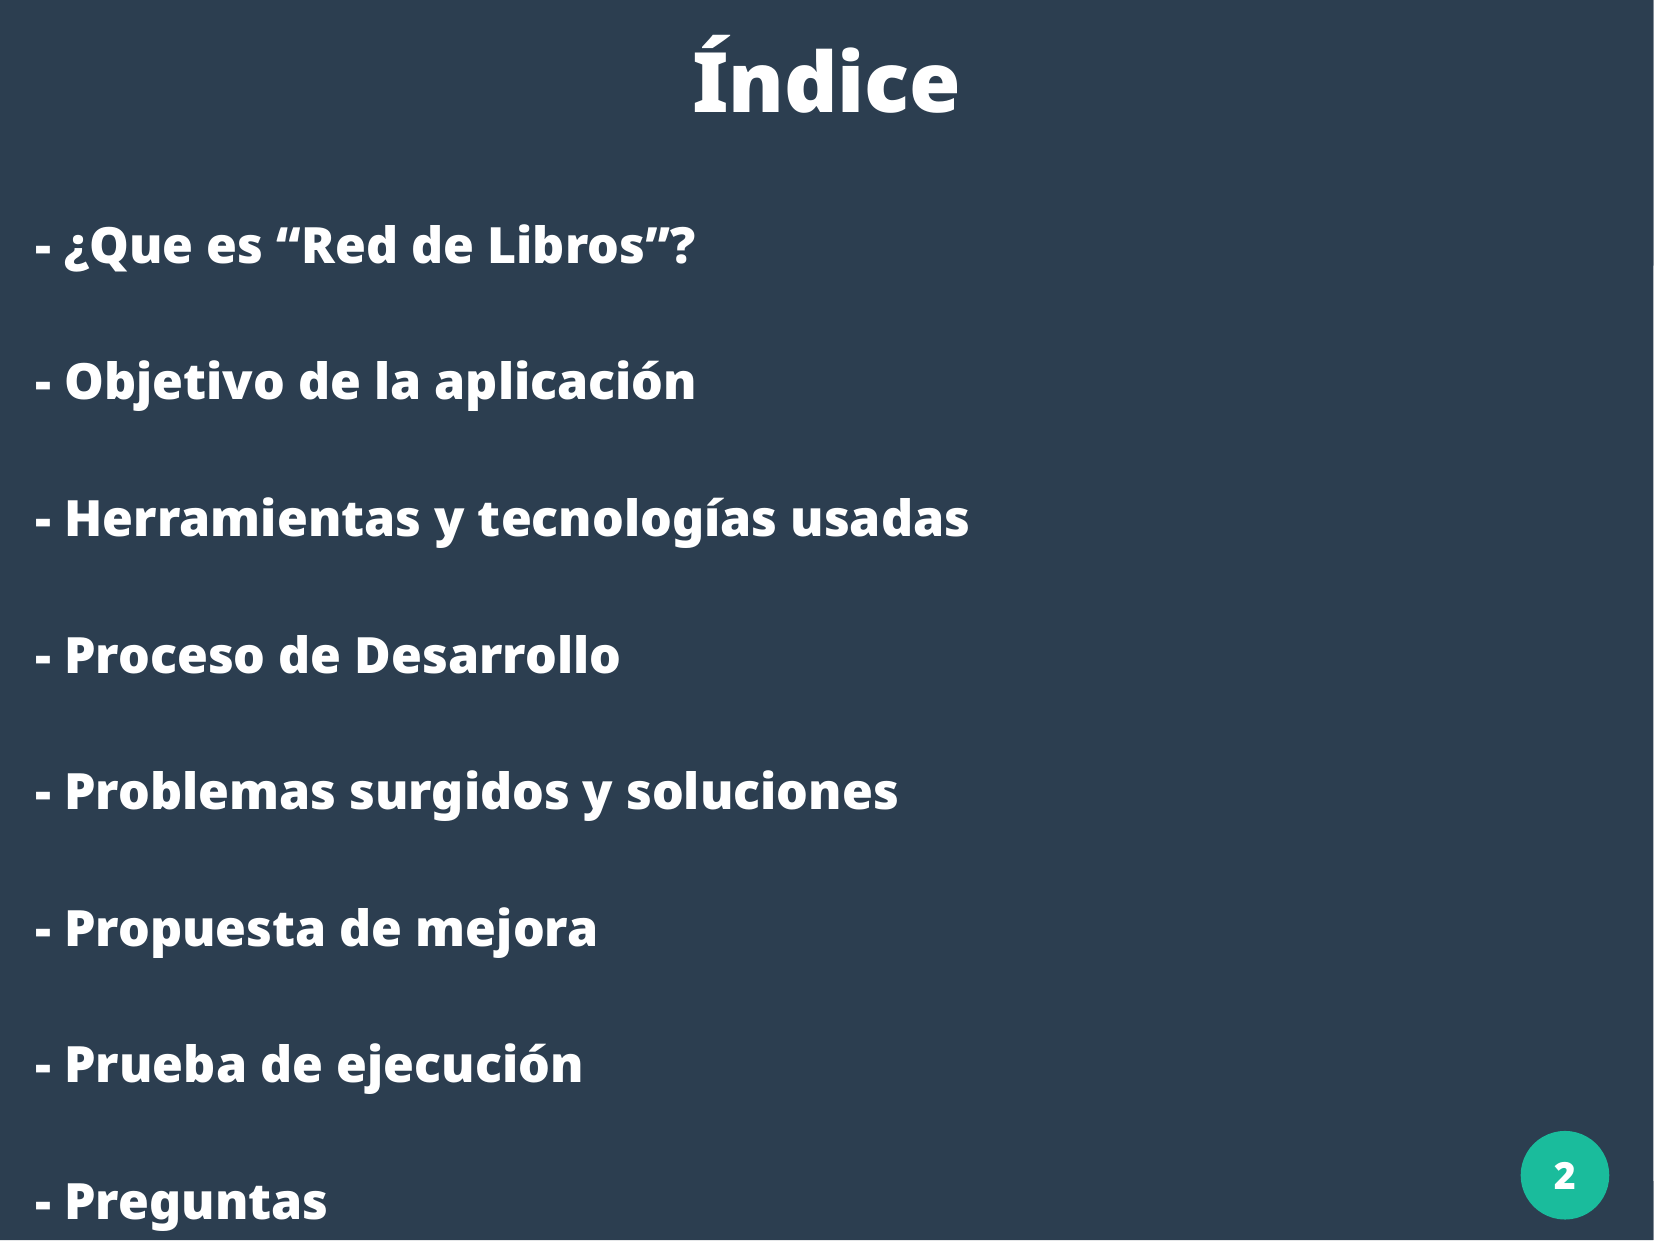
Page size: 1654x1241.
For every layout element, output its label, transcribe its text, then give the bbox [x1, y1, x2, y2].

title - ¿Que es “Red de Libros”? - Objetivo de la aplicación - Herramientas y tecnologías usadas - Proceso de Desarrollo - Problemas surgidos y soluciones - Propuesta de mejora - Prueba de ejecución - Preguntas [35, 142, 1619, 1111]
title Índice [0, 23, 1654, 142]
